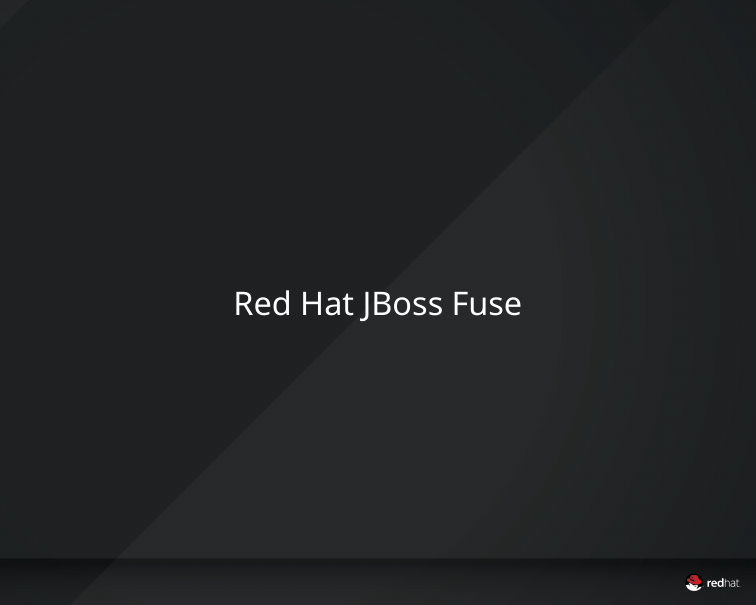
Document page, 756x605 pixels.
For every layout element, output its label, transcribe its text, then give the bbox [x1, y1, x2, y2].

subtitle Red Hat JBoss Fuse [0, 0, 756, 605]
